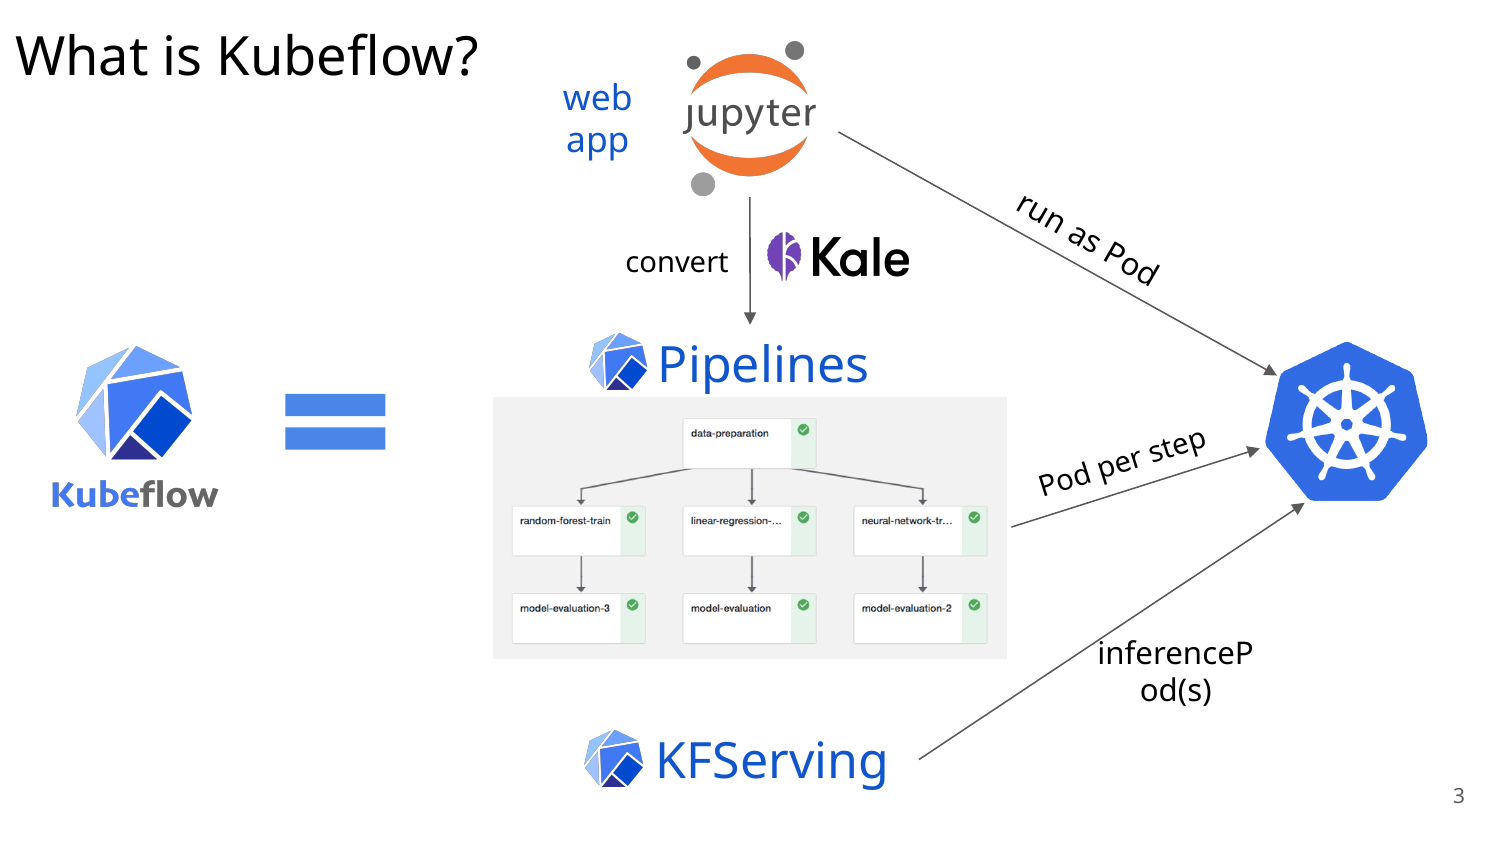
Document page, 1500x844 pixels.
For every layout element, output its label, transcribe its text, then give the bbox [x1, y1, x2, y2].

slide_number <number> [1389, 764, 1480, 830]
text_box web app [524, 60, 671, 176]
text_box inferencePod(s) [1081, 618, 1270, 724]
picture [585, 331, 653, 394]
text_box Pod per step [1000, 394, 1243, 527]
picture [681, 39, 818, 198]
picture [580, 728, 649, 791]
text_box [285, 427, 386, 450]
text_box [285, 393, 386, 417]
text_box convert [604, 228, 750, 294]
picture [761, 230, 915, 284]
text_box KFServing [626, 714, 920, 805]
picture [493, 397, 1007, 660]
picture [1262, 342, 1428, 501]
text_box run as Pod [973, 151, 1205, 325]
title What is Kubeflow? [0, 0, 552, 102]
picture [28, 324, 238, 534]
text_box Pipelines [612, 317, 915, 408]
